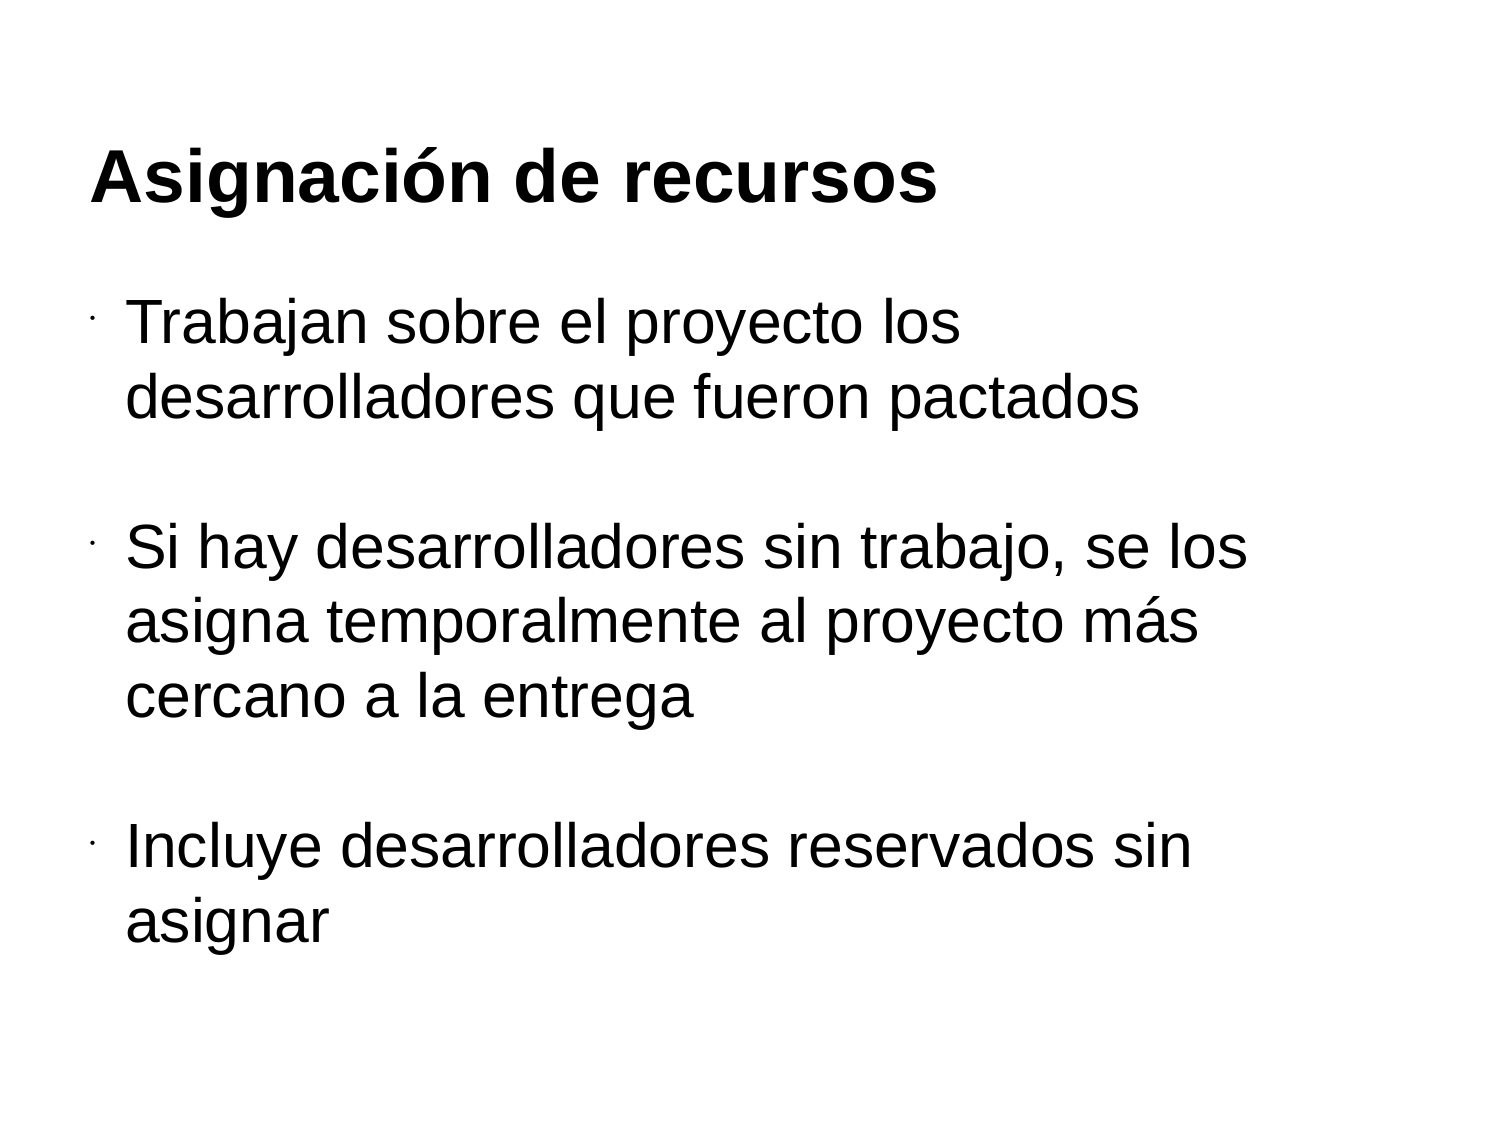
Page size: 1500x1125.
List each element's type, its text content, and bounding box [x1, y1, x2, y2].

text_box Trabajan sobre el proyecto los desarrolladores que fueron pactados Si hay desarrolladores sin trabajo, se los asigna temporalmente al proyecto más cercano a la entrega Incluye desarrolladores reservados sin asignar [75, 220, 1425, 1036]
text_box Asignación de recursos [75, 45, 1425, 220]
